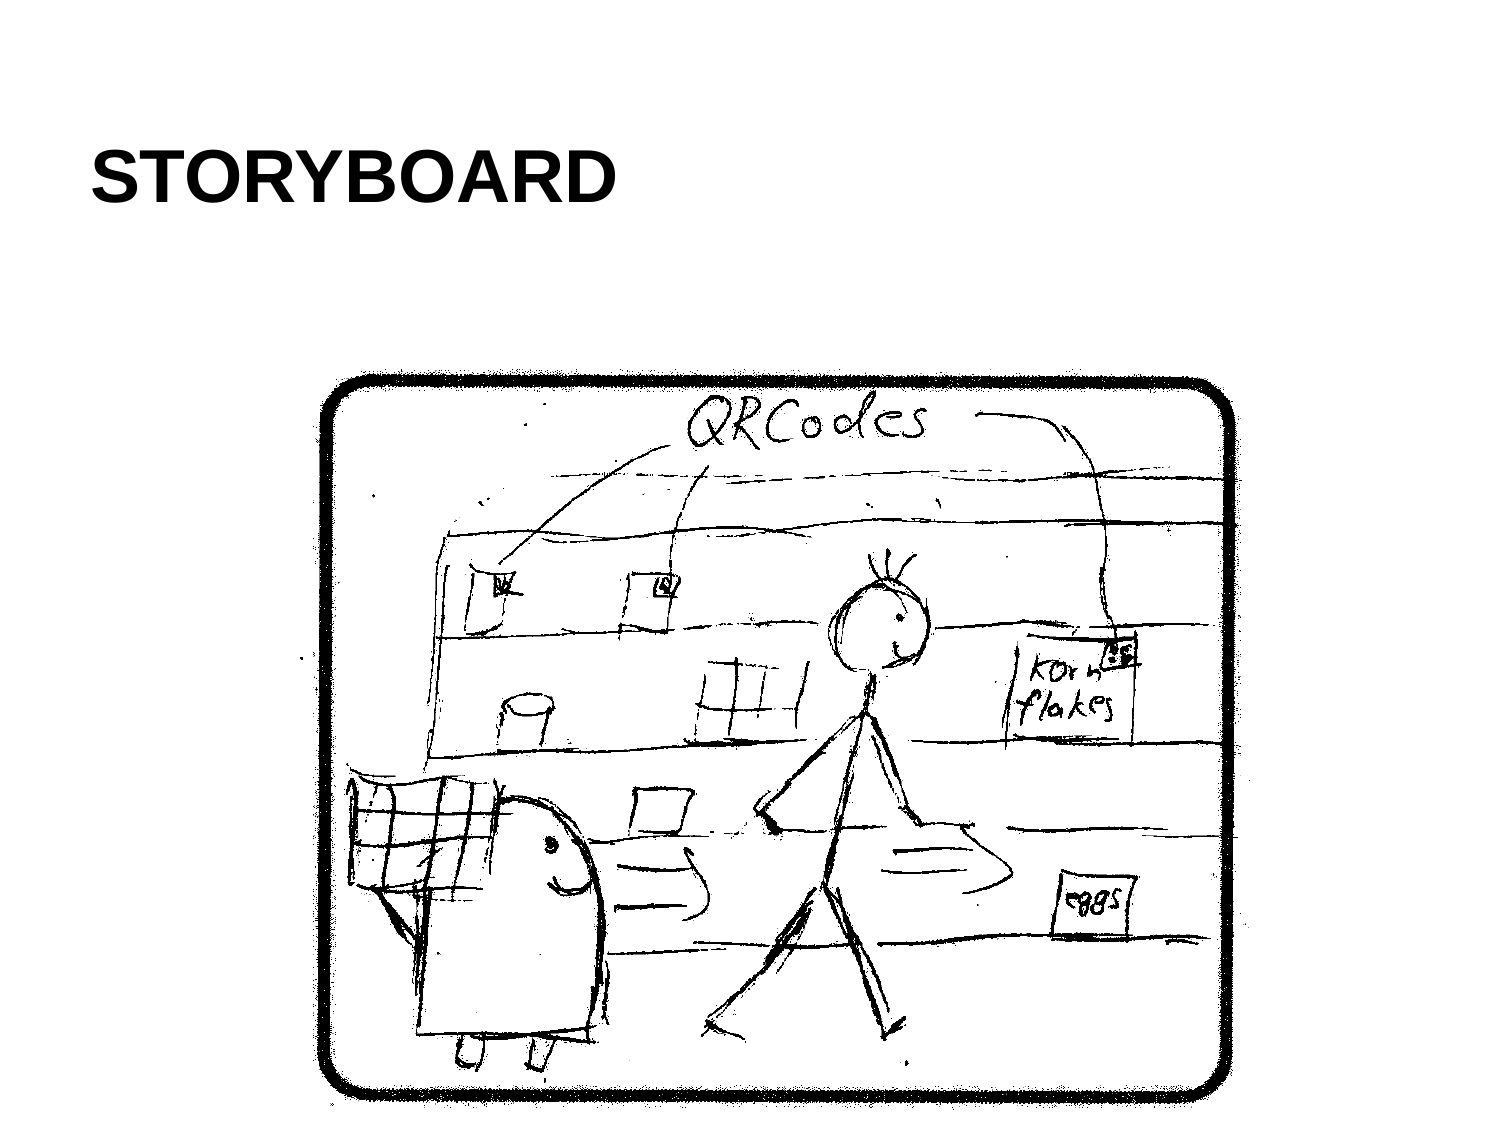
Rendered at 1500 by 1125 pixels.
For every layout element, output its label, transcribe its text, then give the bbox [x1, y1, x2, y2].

title STORYBOARD [75, 45, 1426, 233]
picture [300, 359, 1250, 1113]
